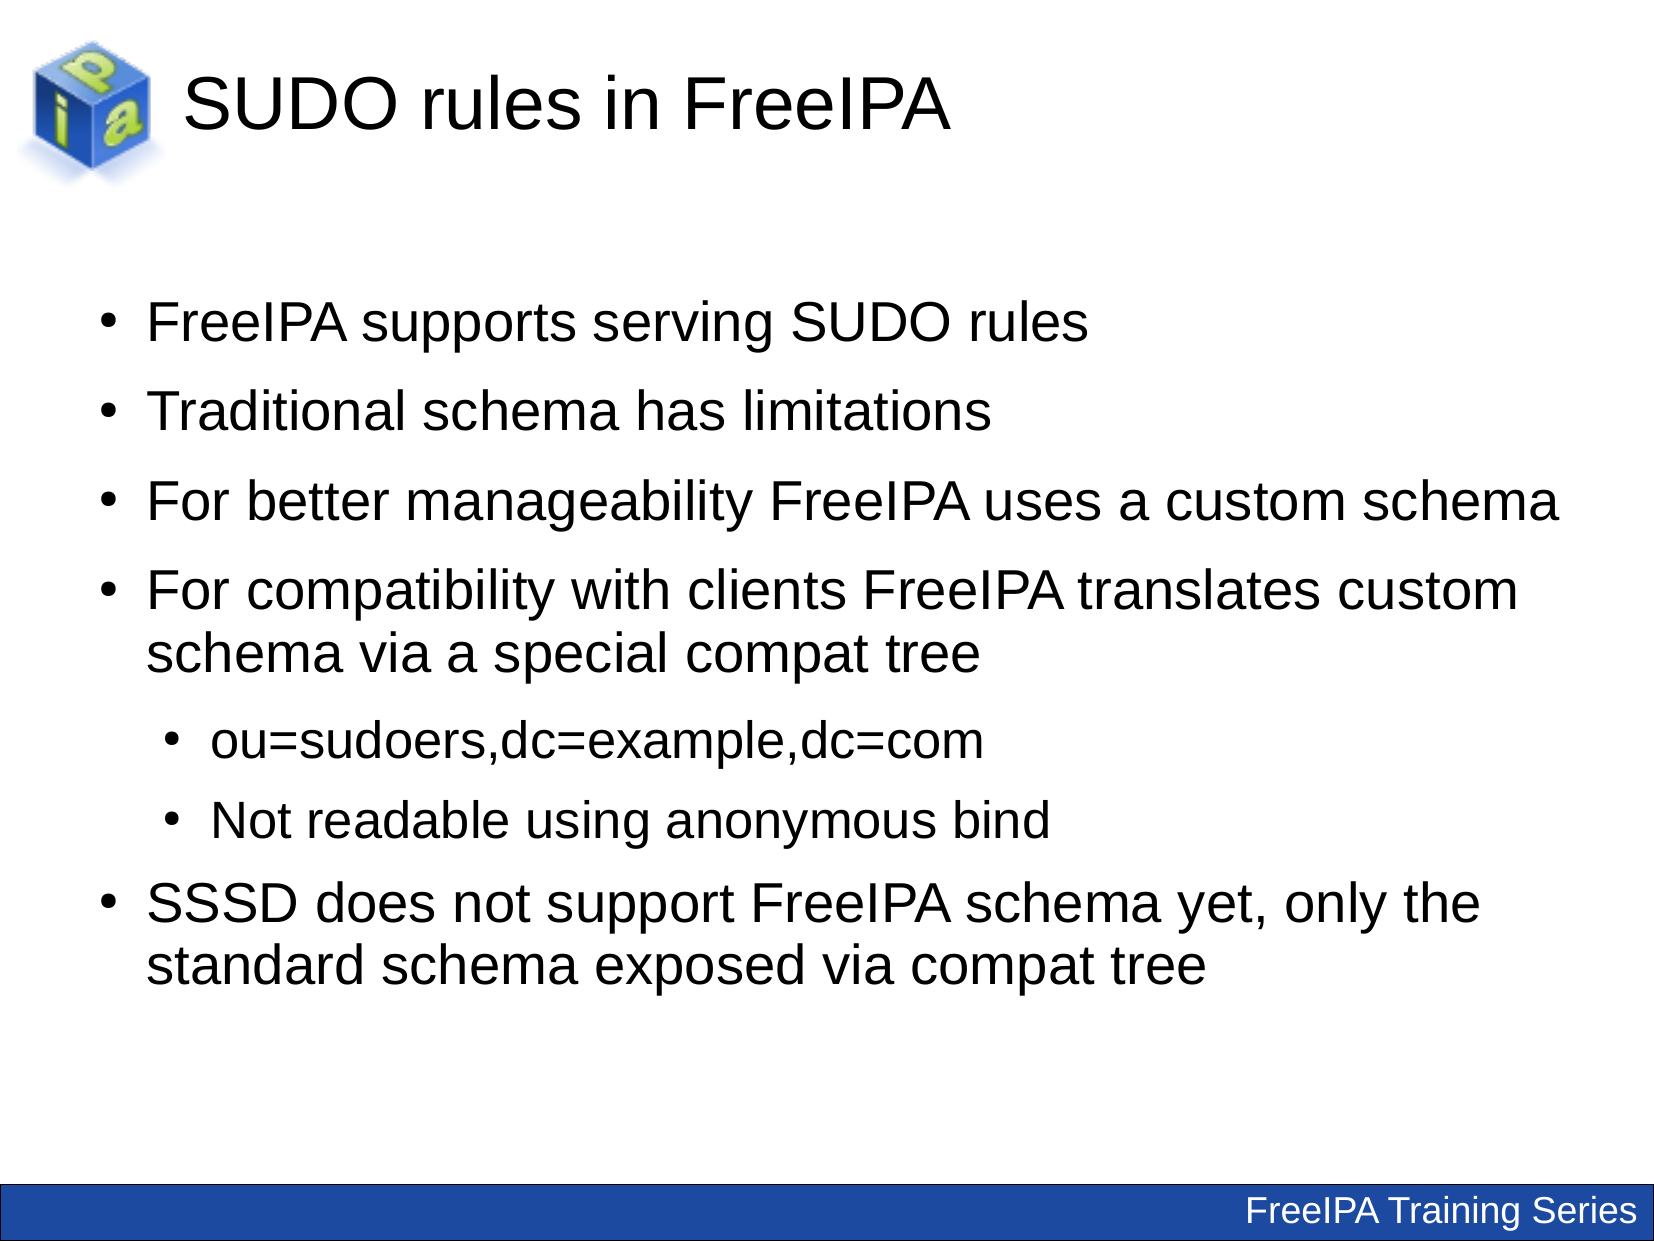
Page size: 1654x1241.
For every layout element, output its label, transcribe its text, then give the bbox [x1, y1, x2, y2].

title SUDO rules in FreeIPA [182, 31, 1579, 177]
list FreeIPA supports serving SUDO rules Traditional schema has limitations For better manageability FreeIPA uses a custom schema For compatibility with clients FreeIPA translates custom schema via a special compat tree ou=sudoers,dc=example,dc=com Not readable using anonymous bind SSSD does not support FreeIPA schema yet, only the standard schema exposed via compat tree [82, 290, 1571, 1017]
picture [17, 34, 165, 193]
